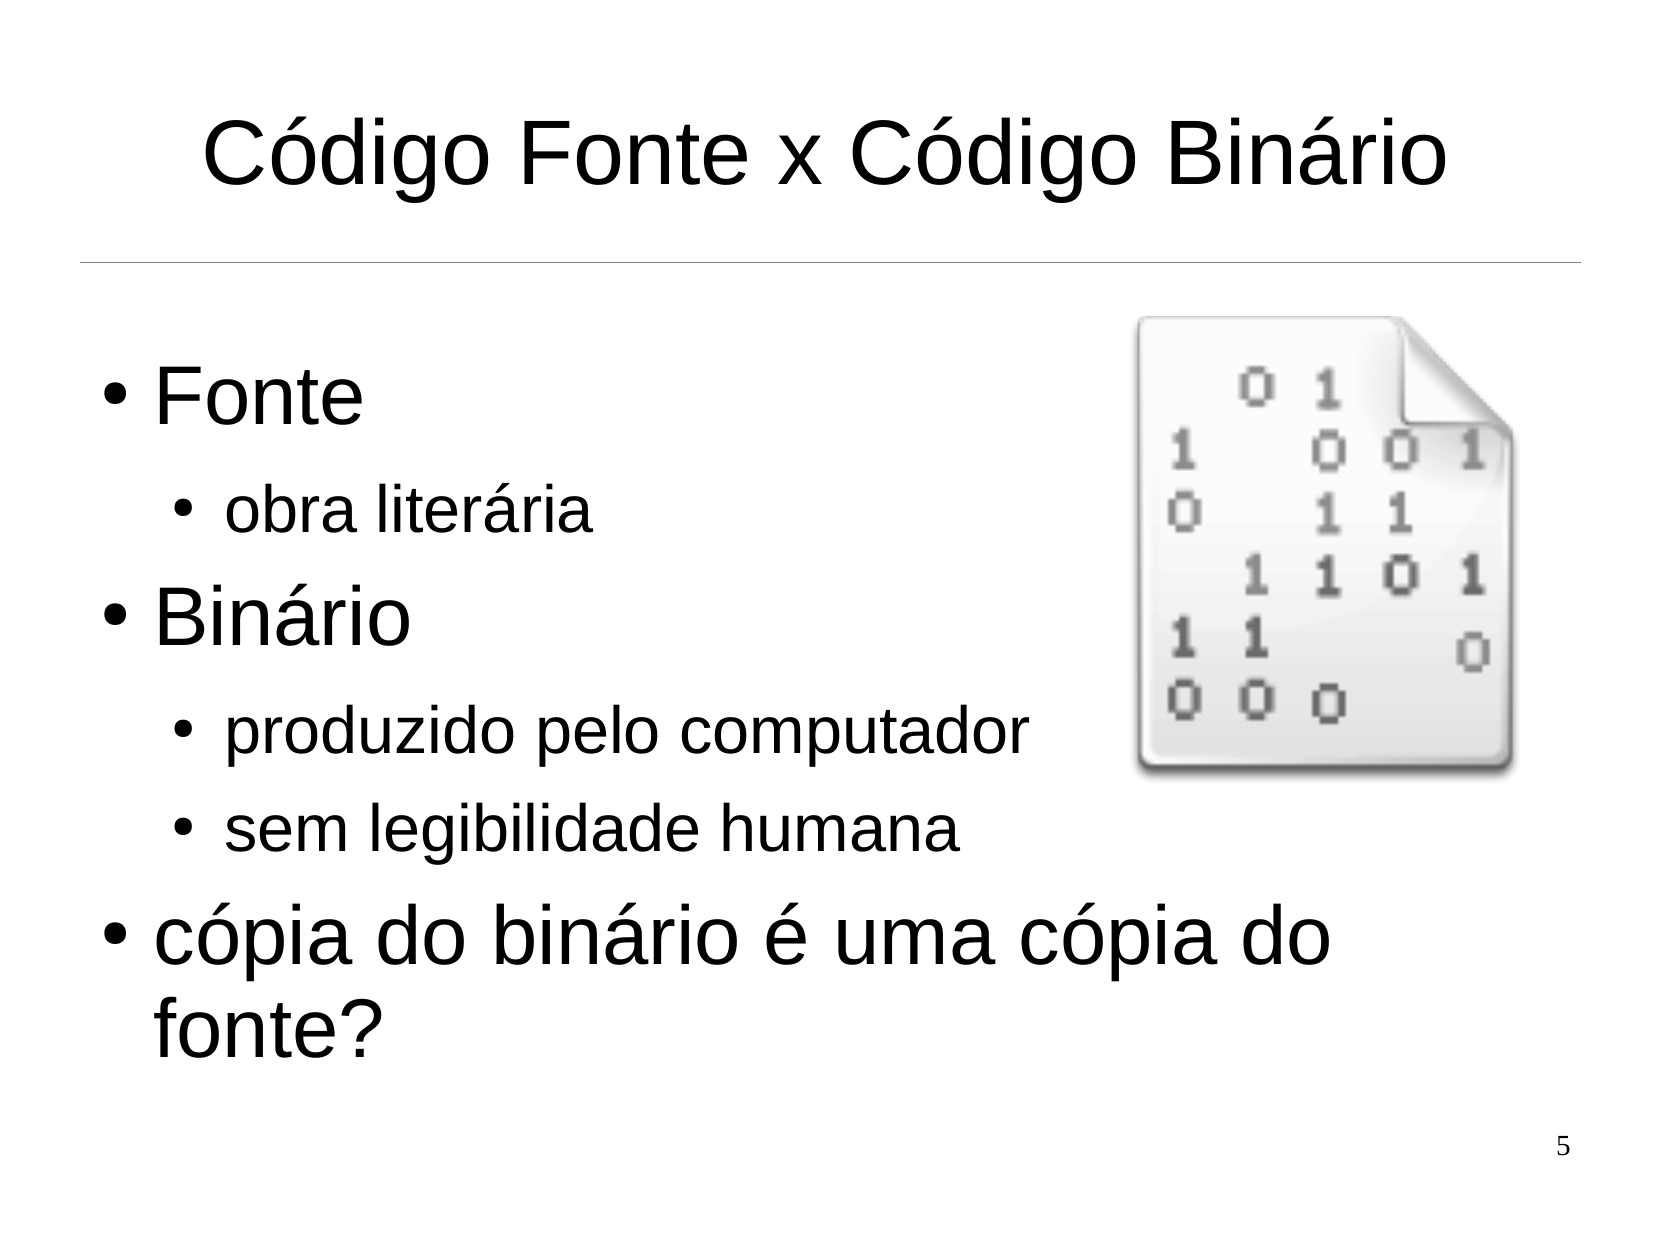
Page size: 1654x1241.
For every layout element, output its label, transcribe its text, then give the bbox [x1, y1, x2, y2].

list Fonte obra literária Binário produzido pelo computador sem legibilidade humana cópia do binário é uma cópia do fonte? [82, 349, 1571, 1095]
title Código Fonte x Código Binário [82, 56, 1571, 250]
picture [1103, 316, 1576, 788]
